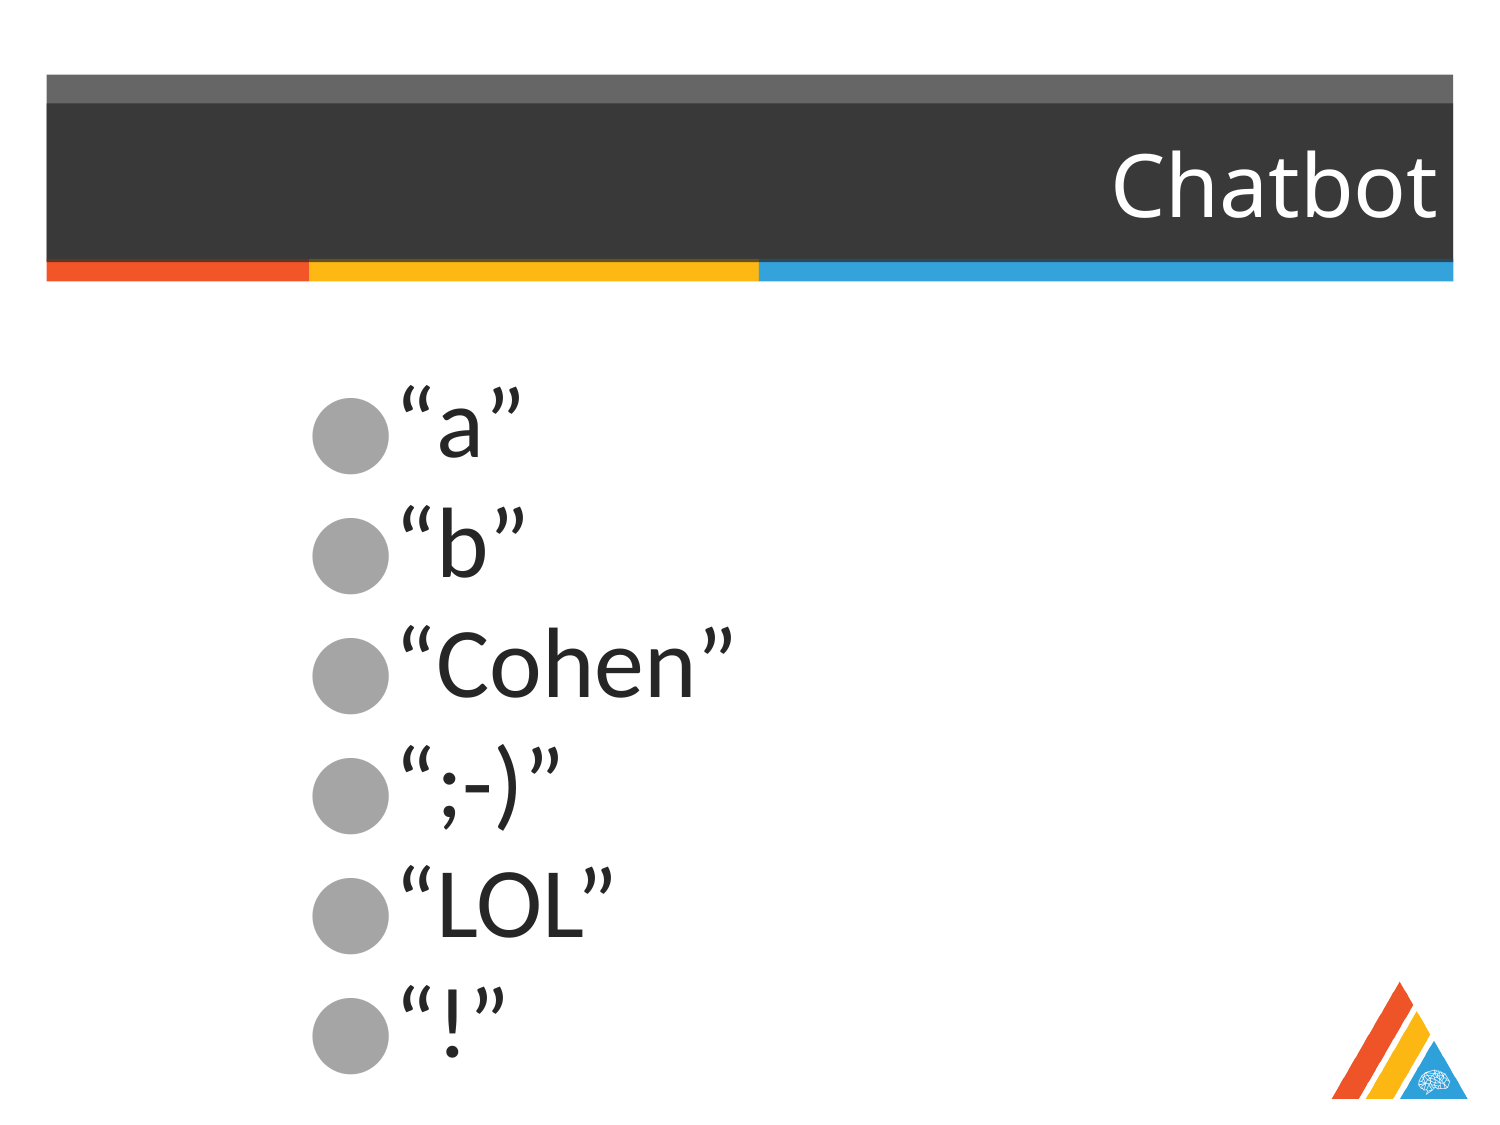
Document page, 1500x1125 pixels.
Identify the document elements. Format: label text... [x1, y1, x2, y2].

list “a” “b” “Cohen” “;-)” “LOL” “!” [292, 350, 1438, 1098]
title Chatbot [46, 103, 1454, 263]
picture [1331, 981, 1468, 1099]
